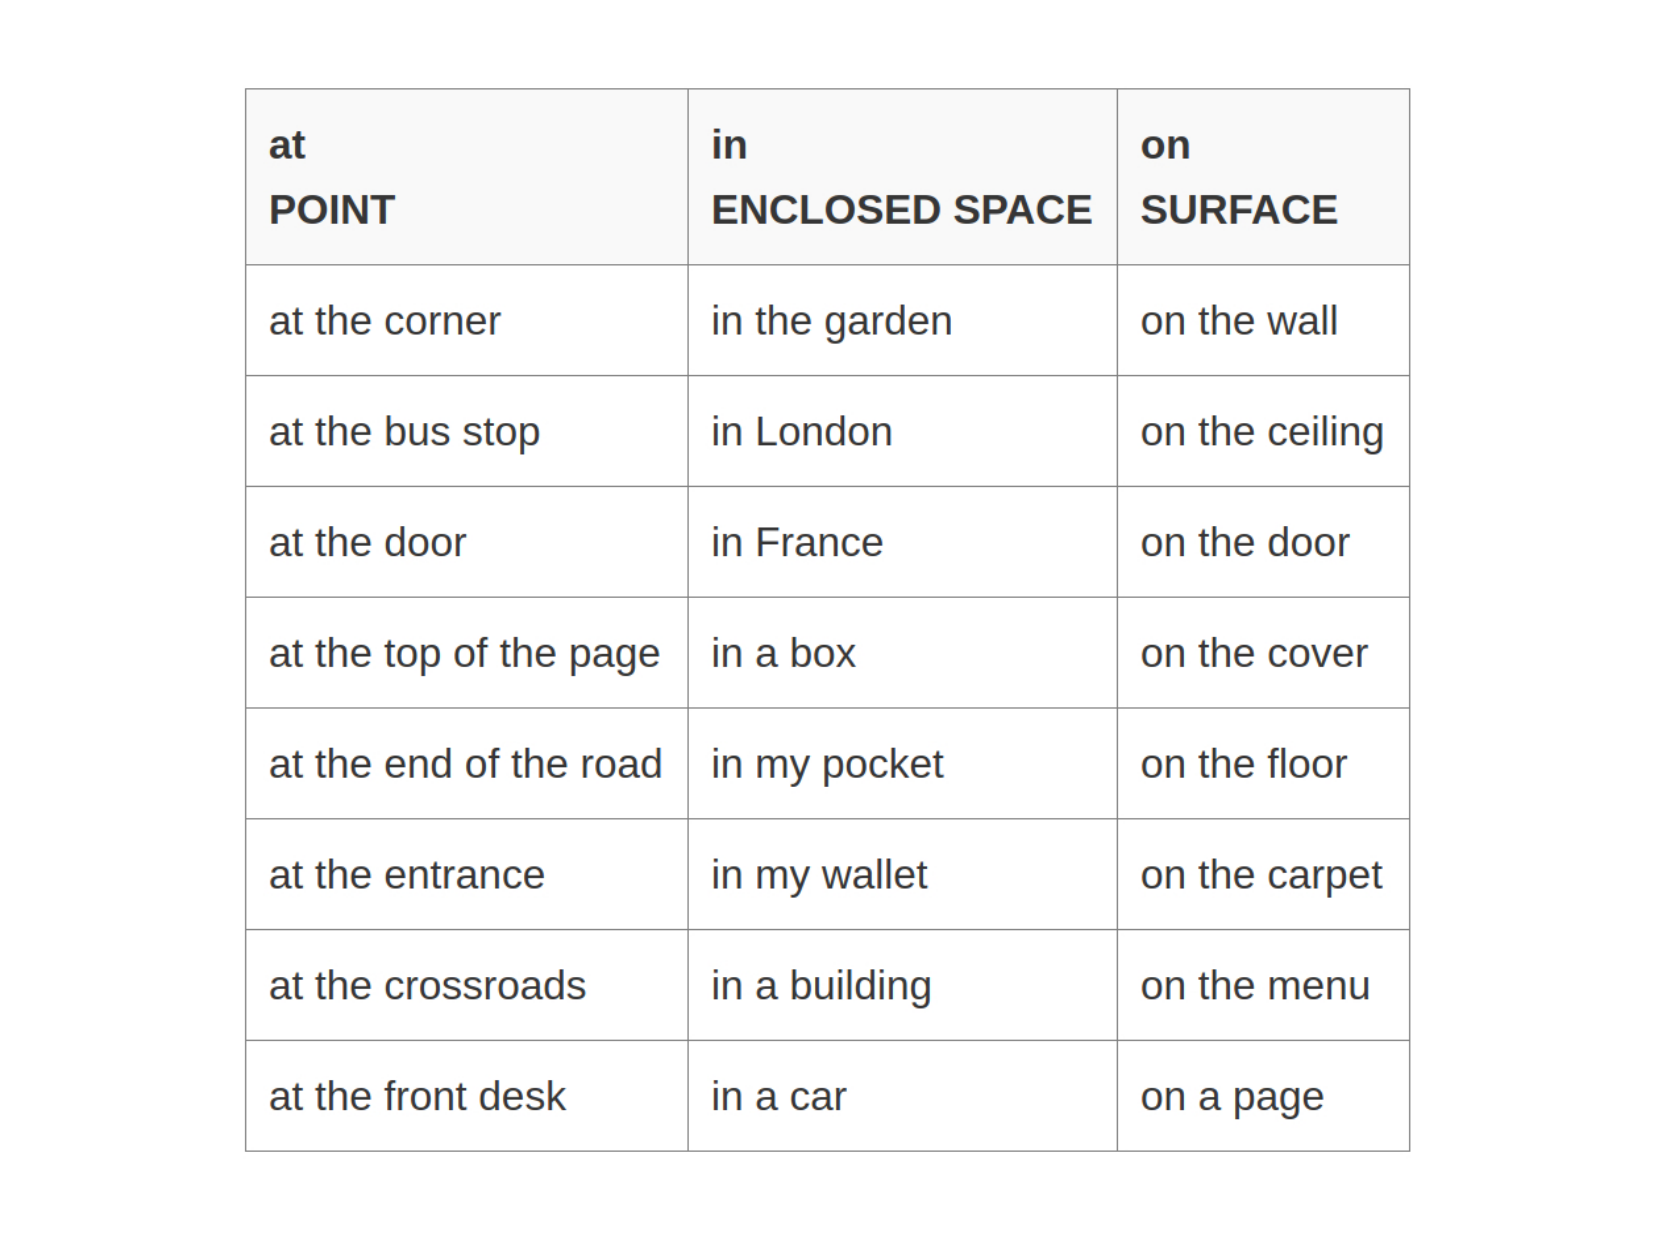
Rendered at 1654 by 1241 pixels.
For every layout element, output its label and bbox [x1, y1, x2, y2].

picture [232, 74, 1425, 1165]
